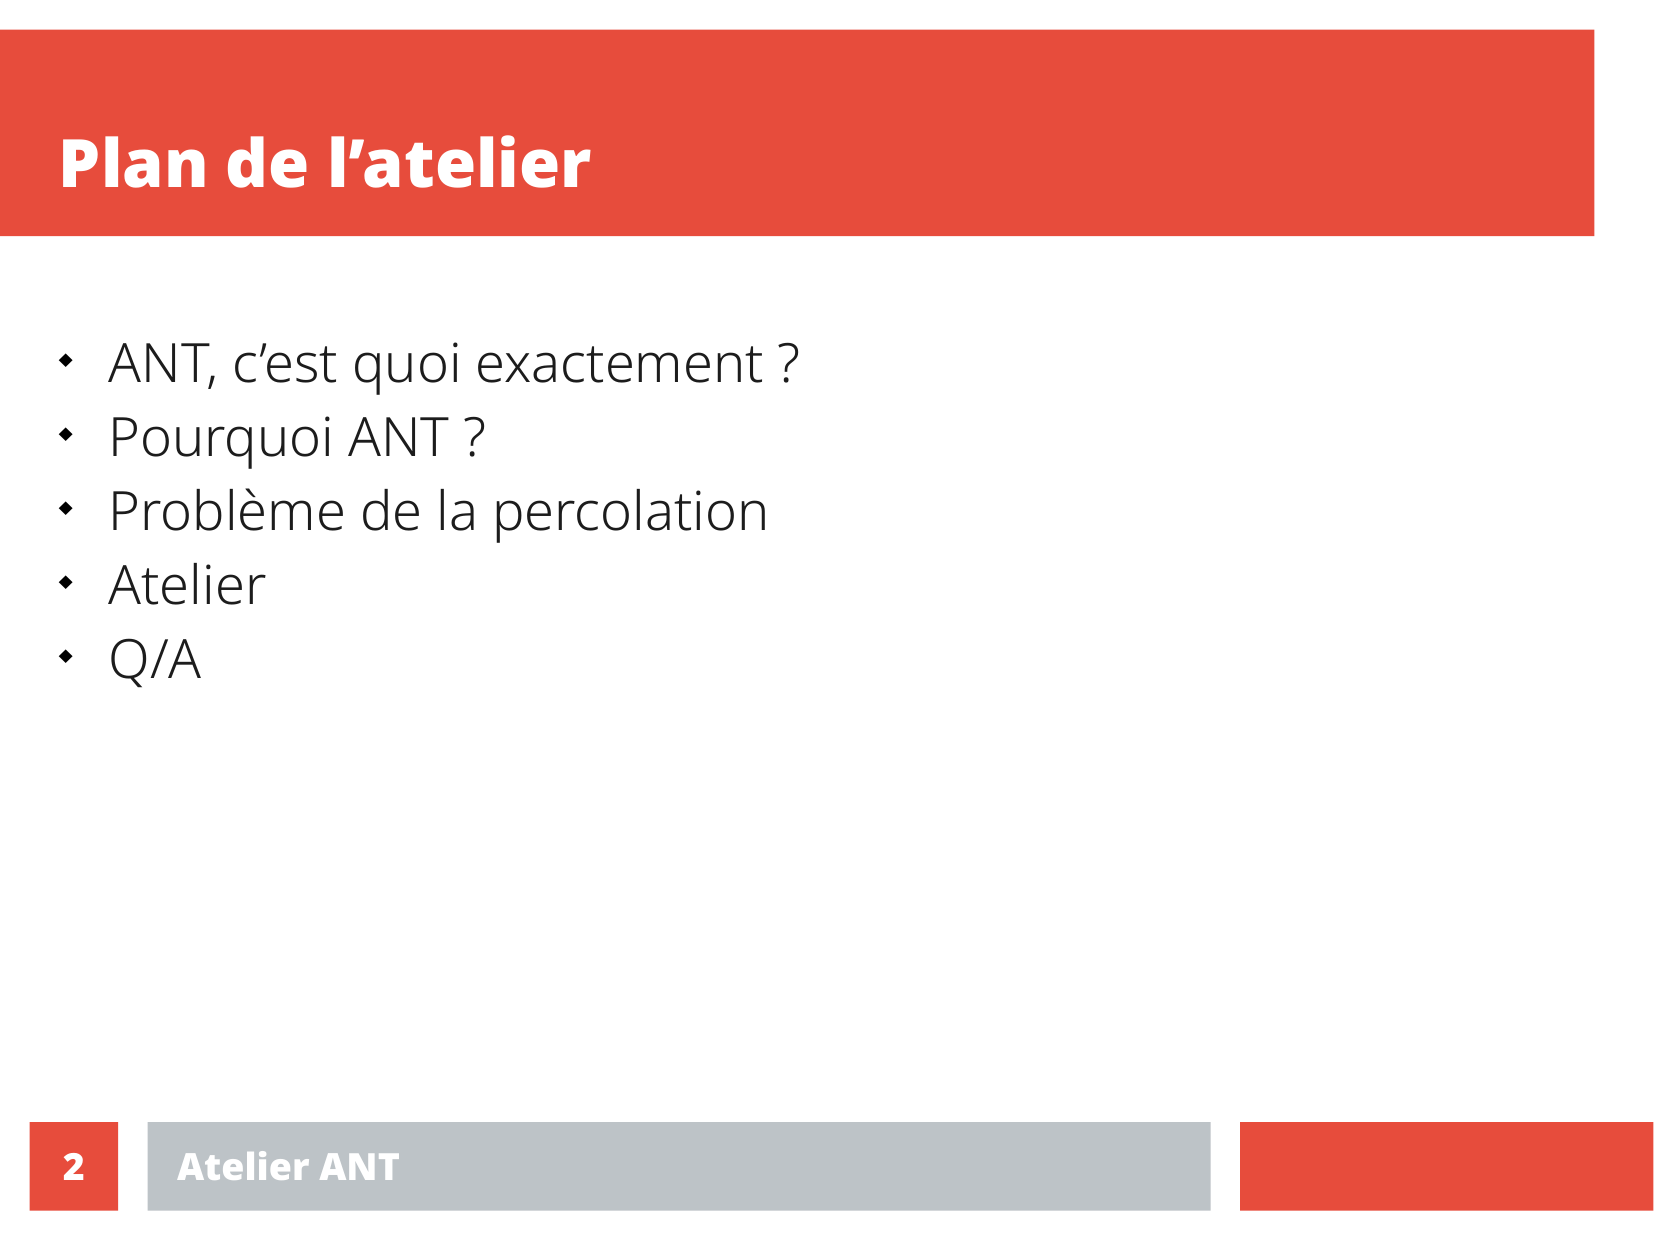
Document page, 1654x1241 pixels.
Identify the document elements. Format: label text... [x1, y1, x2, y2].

title Plan de l’atelier [59, 59, 1595, 207]
subtitle ANT, c’est quoi exactement ? Pourquoi ANT ? Problème de la percolation Atelier Q/A [59, 324, 1565, 1093]
